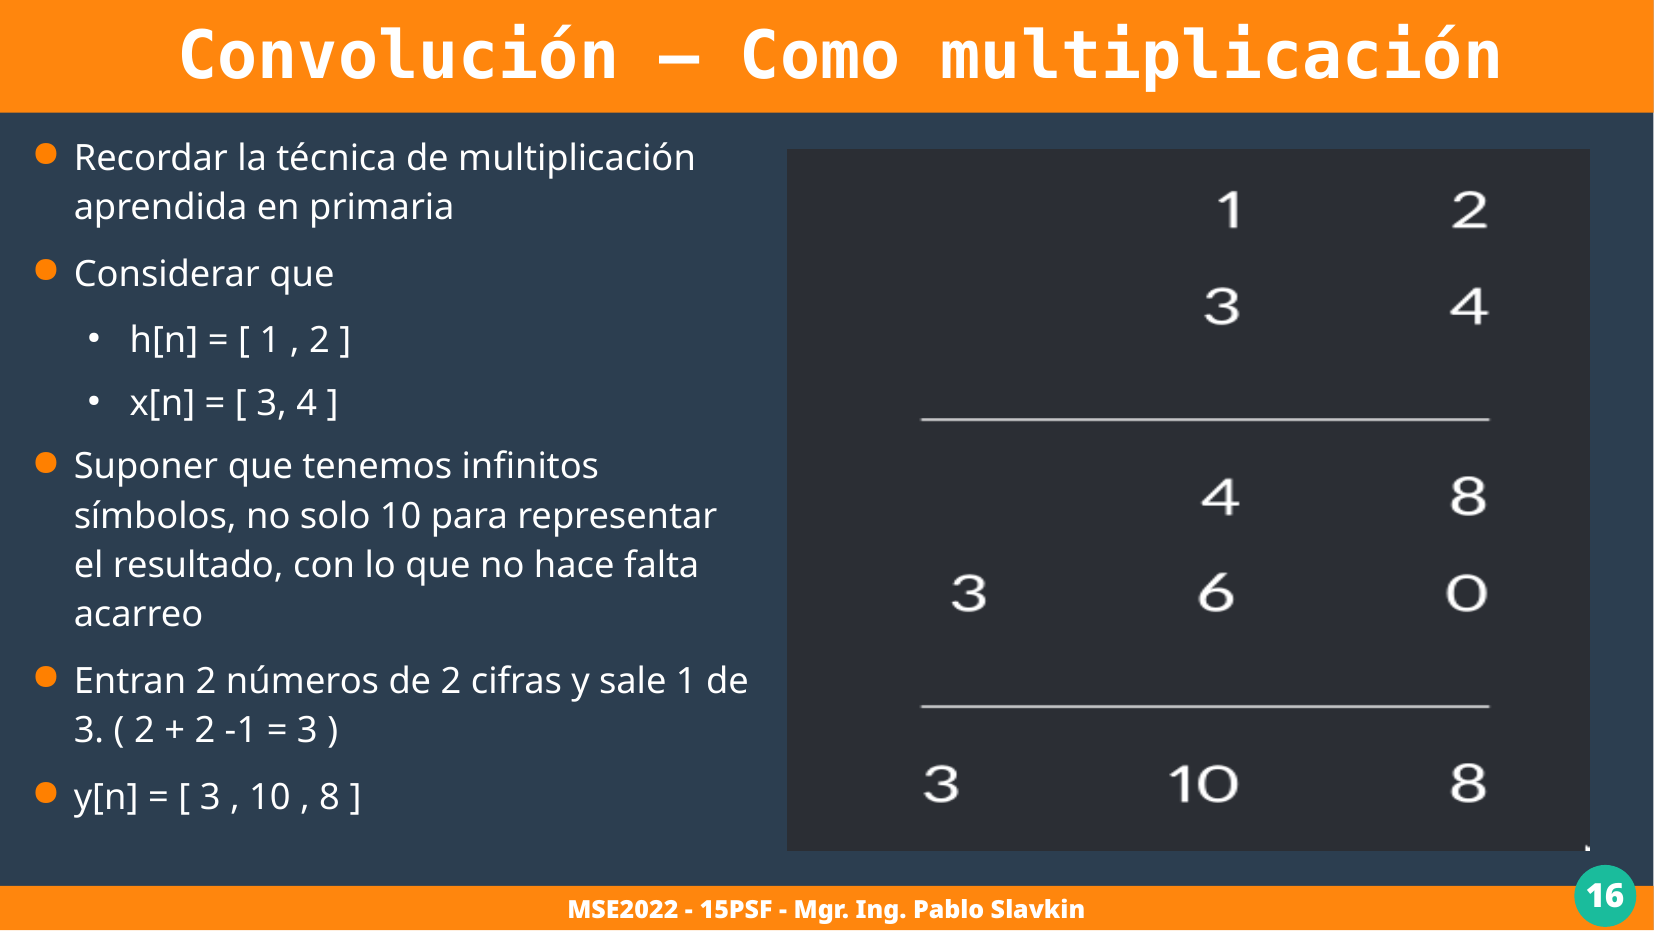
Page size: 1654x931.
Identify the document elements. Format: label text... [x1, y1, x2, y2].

title Convolución – Como multiplicación [177, 16, 1654, 113]
picture [787, 149, 1590, 851]
list Recordar la técnica de multiplicación aprendida en primaria Considerar que h[n] = [ 1 , 2 ] x[n] = [ 3, 4 ] Suponer que tenemos infinitos símbolos, no solo 10 para representar el resultado, con lo que no hace falta acarreo Entran 2 números de 2 cifras y sale 1 de 3. ( 2 + 2 -1 = 3 ) y[n] = [ 3 , 10 , 8 ] [17, 131, 751, 826]
